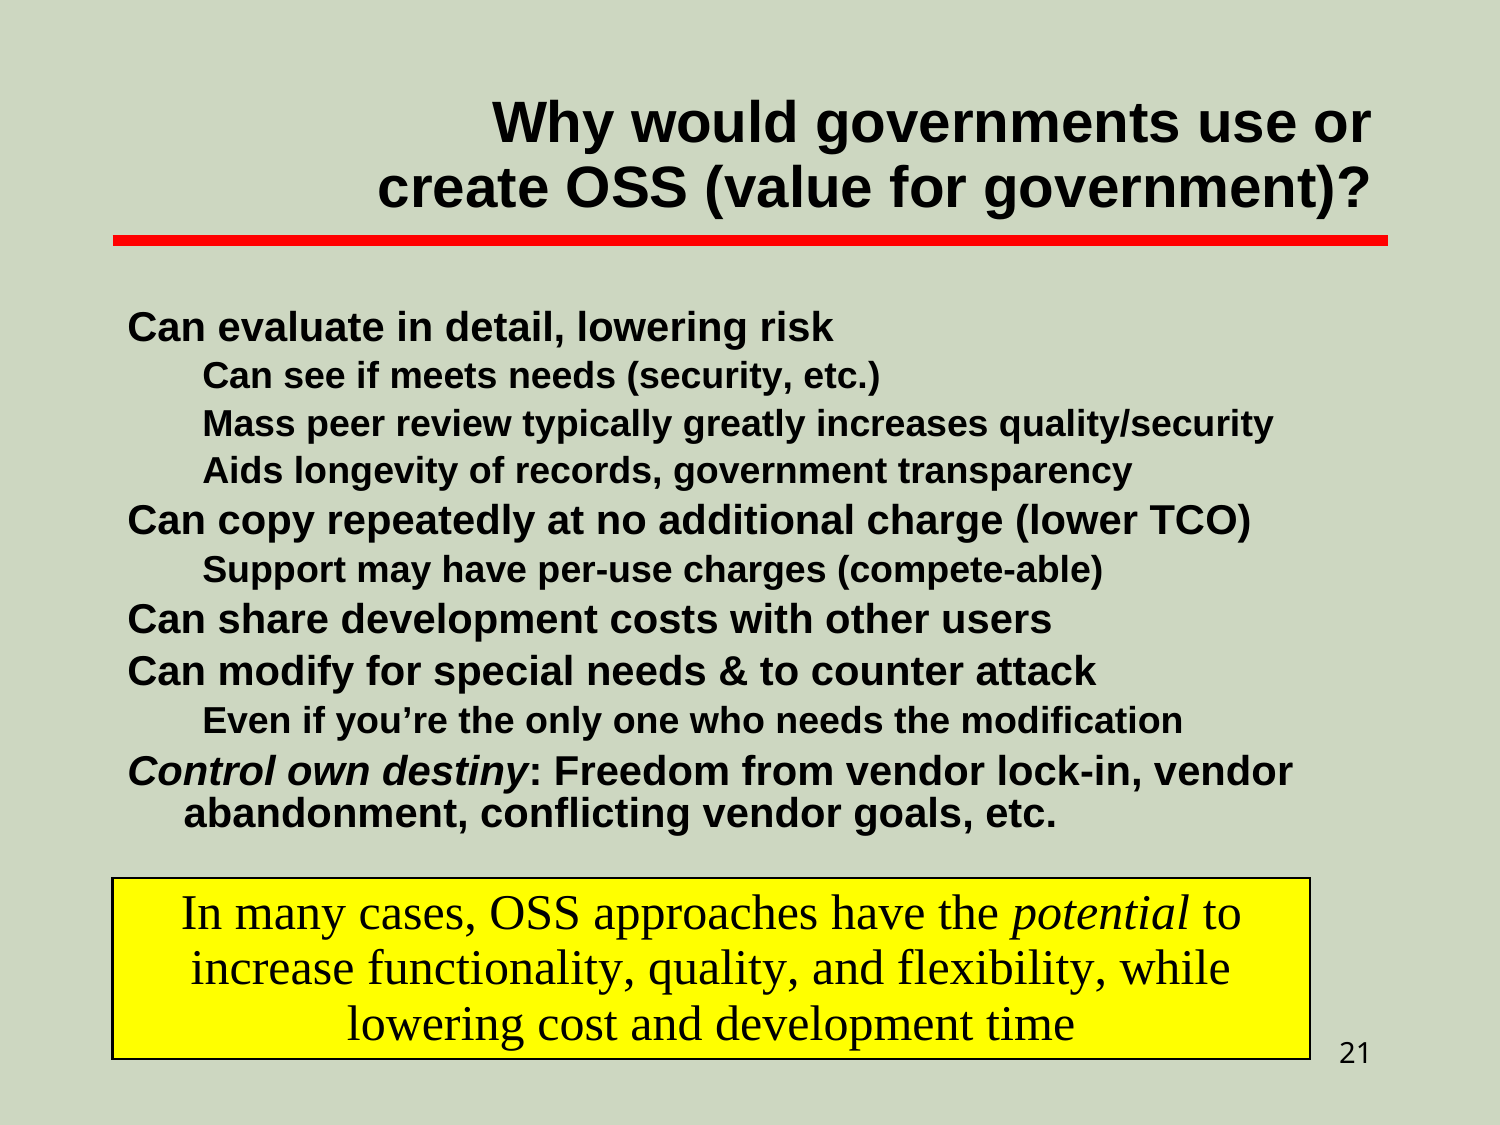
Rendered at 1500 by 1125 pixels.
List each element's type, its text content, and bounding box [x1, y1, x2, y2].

list Can evaluate in detail, lowering risk Can see if meets needs (security, etc.) Mass peer review typically greatly increases quality/security Aids longevity of records, government transparency Can copy repeatedly at no additional charge (lower TCO) Support may have per-use charges (compete-able) Can share development costs with other users Can modify for special needs & to counter attack Even if you’re the only one who needs the modification Control own destiny: Freedom from vendor lock-in, vendor abandonment, conflicting vendor goals, etc. [112, 299, 1388, 878]
title Why would governments use or create OSS (value for government)? [337, 81, 1388, 228]
text_box In many cases, OSS approaches have the potential to increase functionality, quality, and flexibility, while lowering cost and development time [112, 877, 1311, 1059]
